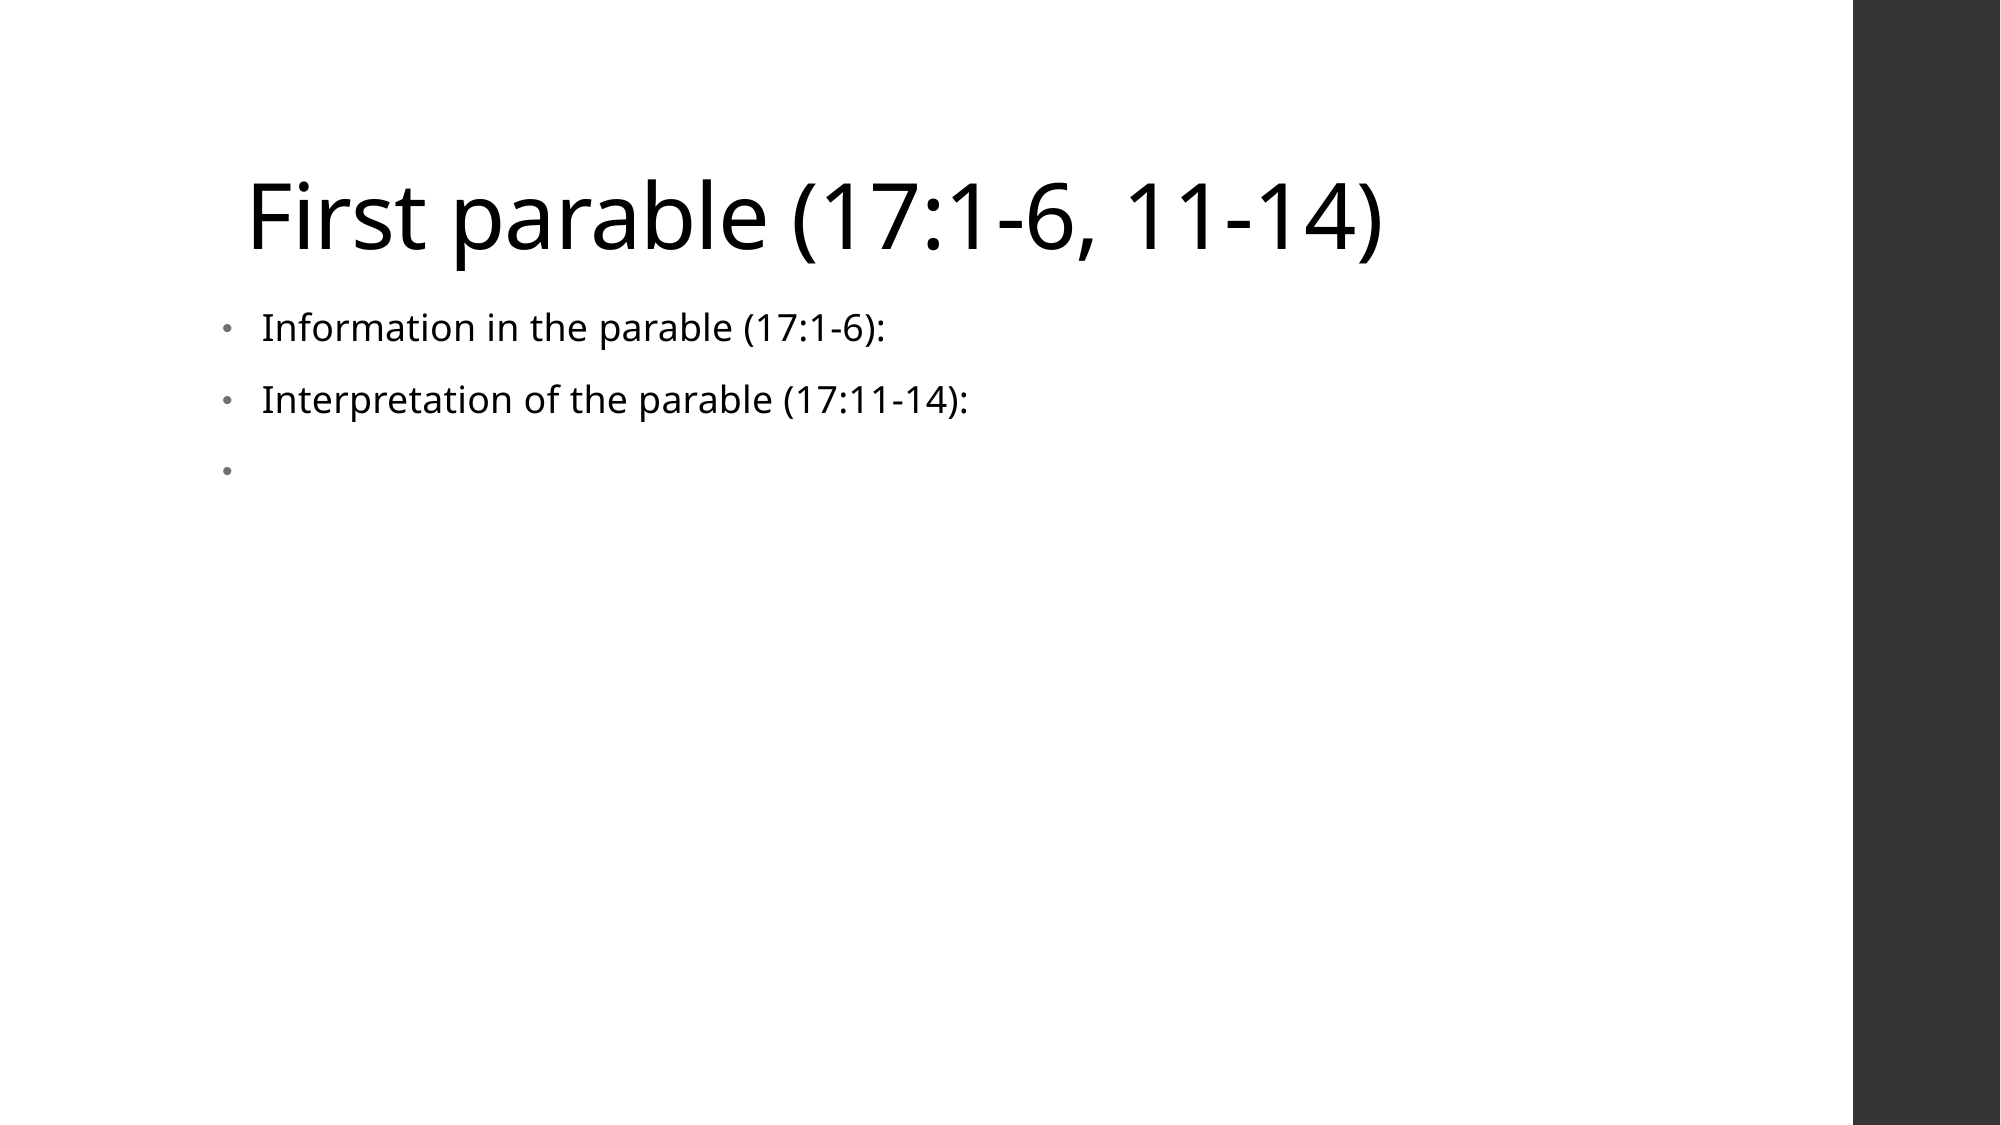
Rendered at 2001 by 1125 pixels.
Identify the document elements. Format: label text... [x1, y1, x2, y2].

title First parable (17:1-6, 11-14) [206, 60, 1797, 278]
list Information in the parable (17:1-6): Interpretation of the parable (17:11-14): [206, 299, 1617, 1014]
